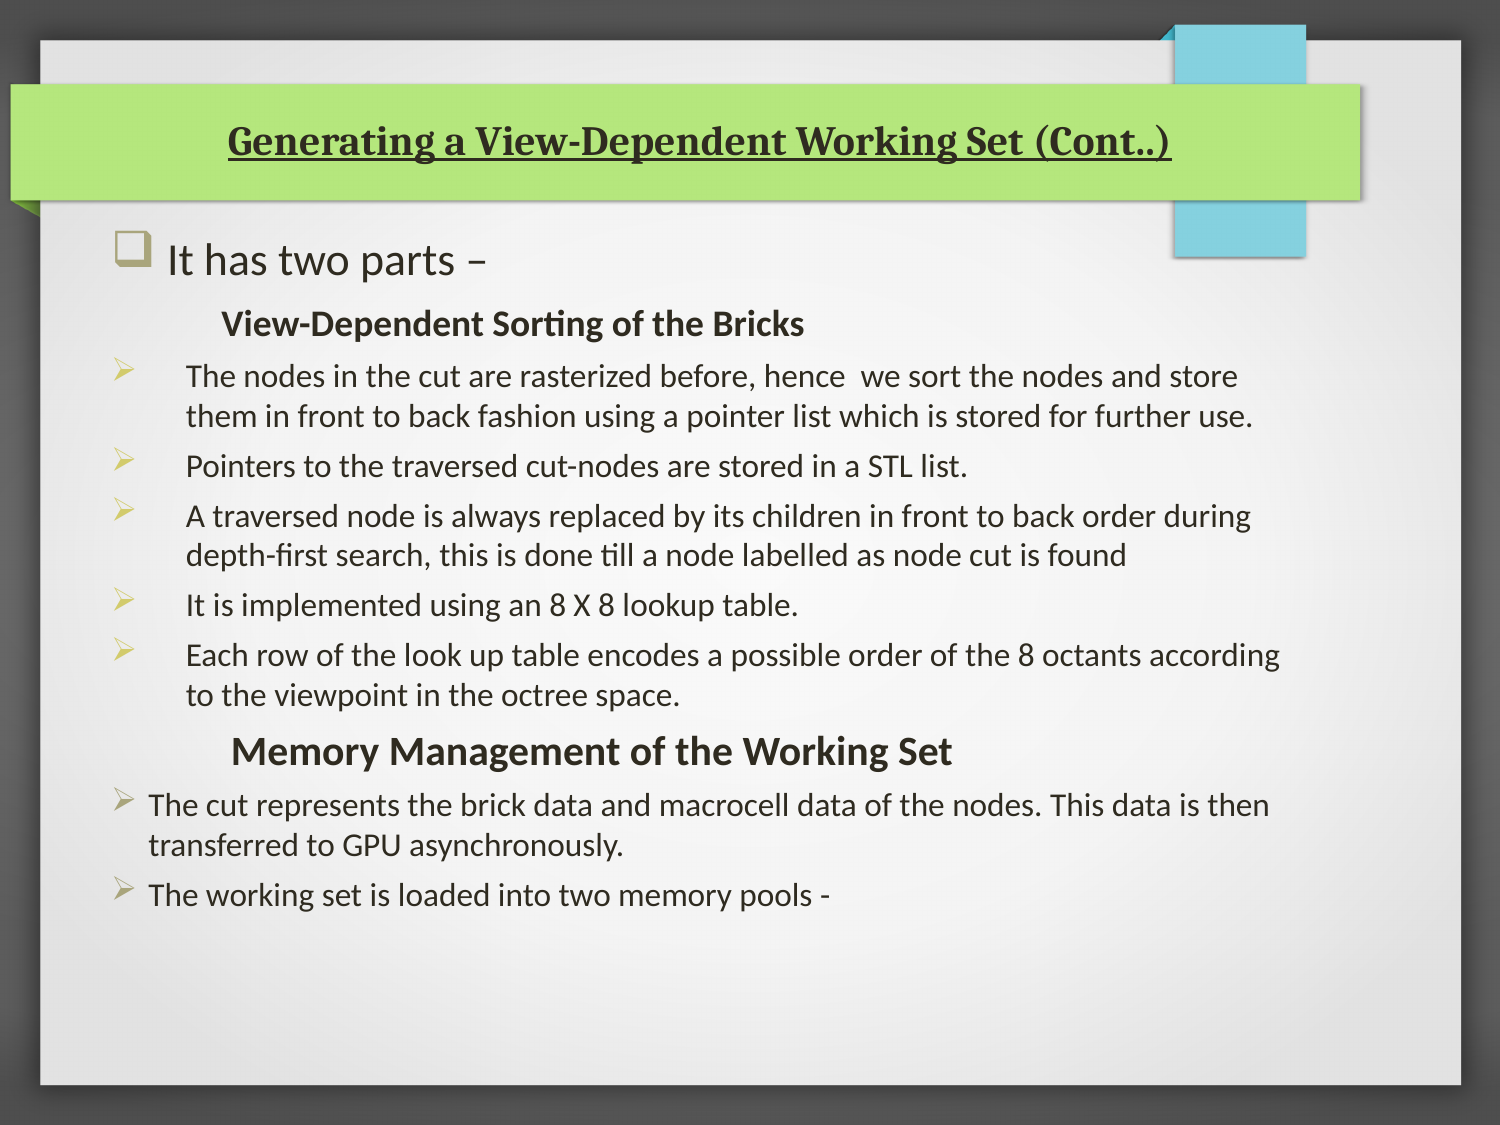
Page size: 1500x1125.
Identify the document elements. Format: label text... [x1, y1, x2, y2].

list It has two parts – View-Dependent Sorting of the Bricks The nodes in the cut are rasterized before, hence we sort the nodes and store them in front to back fashion using a pointer list which is stored for further use. Pointers to the traversed cut-nodes are stored in a STL list. A traversed node is always replaced by its children in front to back order during depth-first search, this is done till a node labelled as node cut is found It is implemented using an 8 X 8 lookup table. Each row of the look up table encodes a possible order of the 8 octants according to the viewpoint in the octree space. Memory Management of the Working Set The cut represents the brick data and macrocell data of the nodes. This data is then transferred to GPU asynchronously. The working set is loaded into two memory pools - [77, 218, 1328, 1006]
title Generating a View-Dependent Working Set (Cont..) [75, 45, 1325, 233]
picture [0, 0, 1500, 1125]
